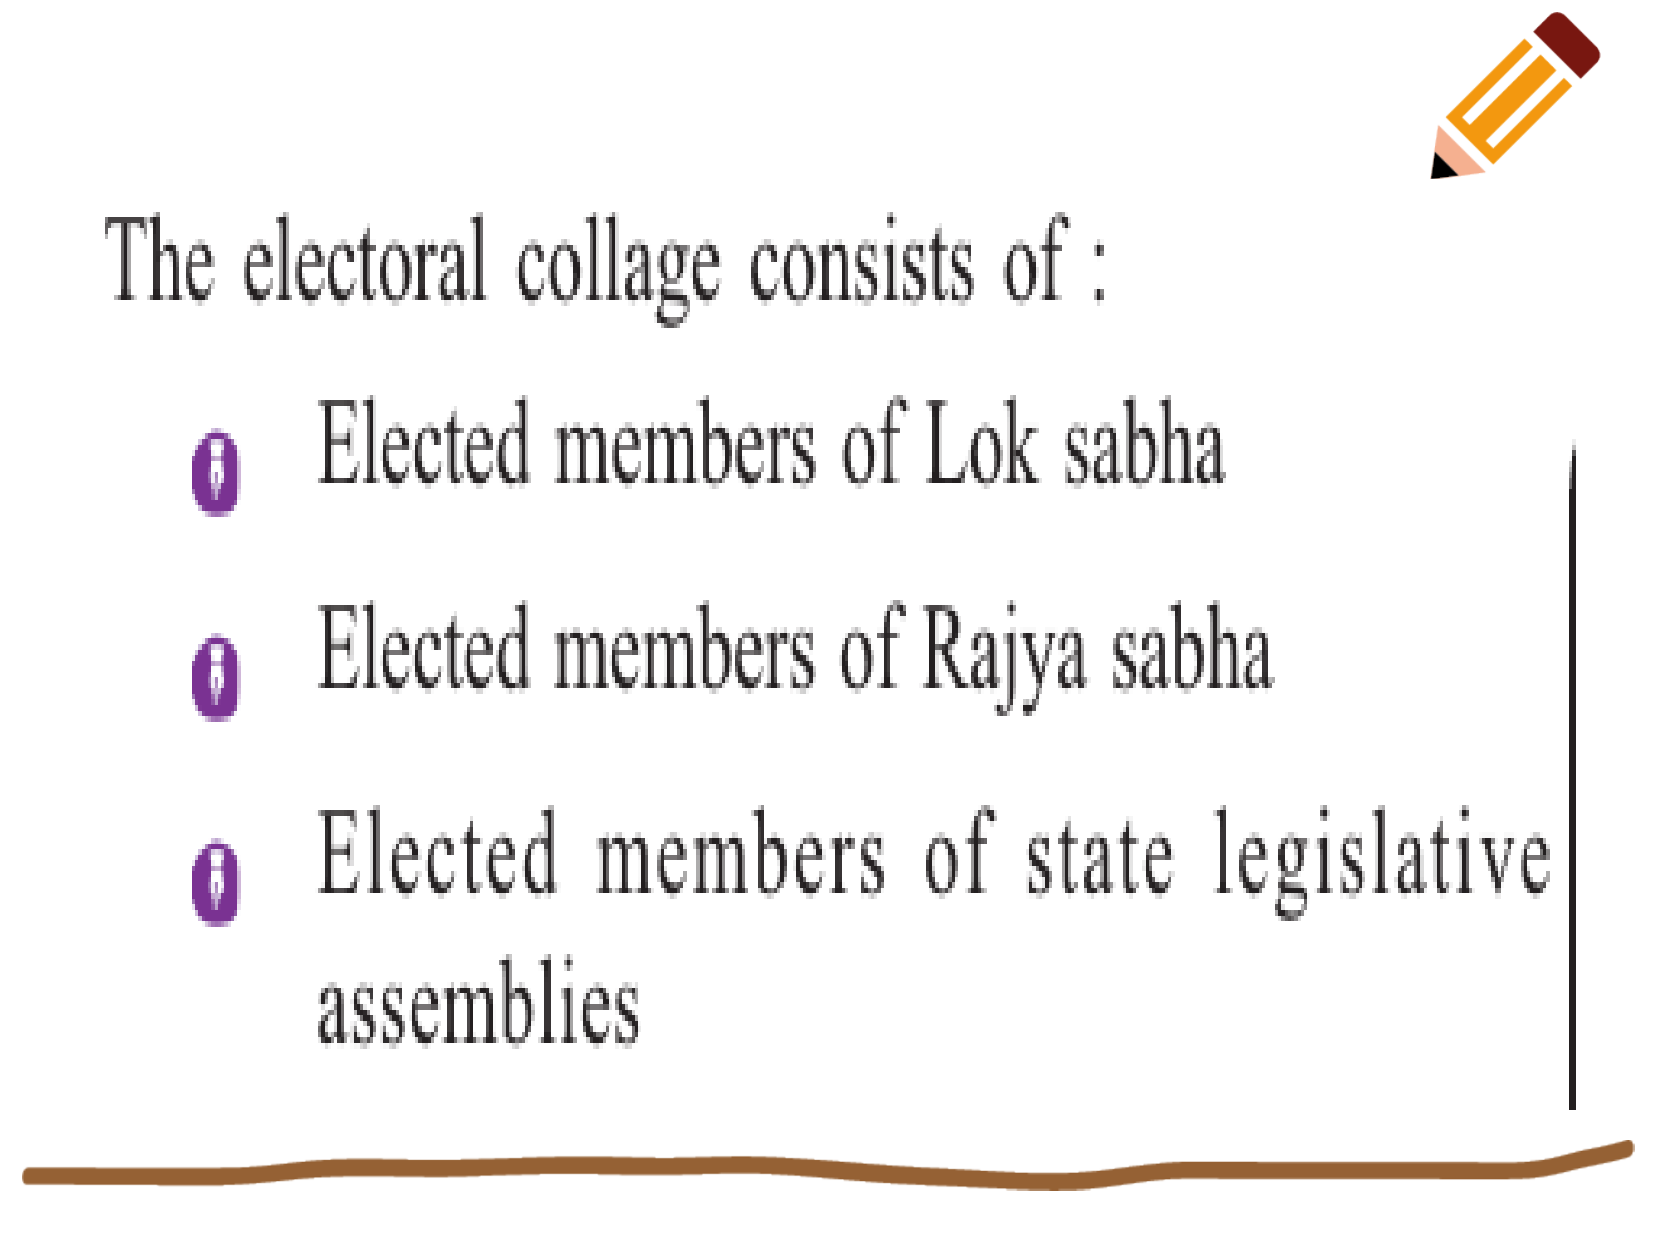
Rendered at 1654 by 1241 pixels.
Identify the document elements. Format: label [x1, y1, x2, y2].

picture [22, 1140, 1635, 1191]
picture [60, 12, 1601, 1111]
